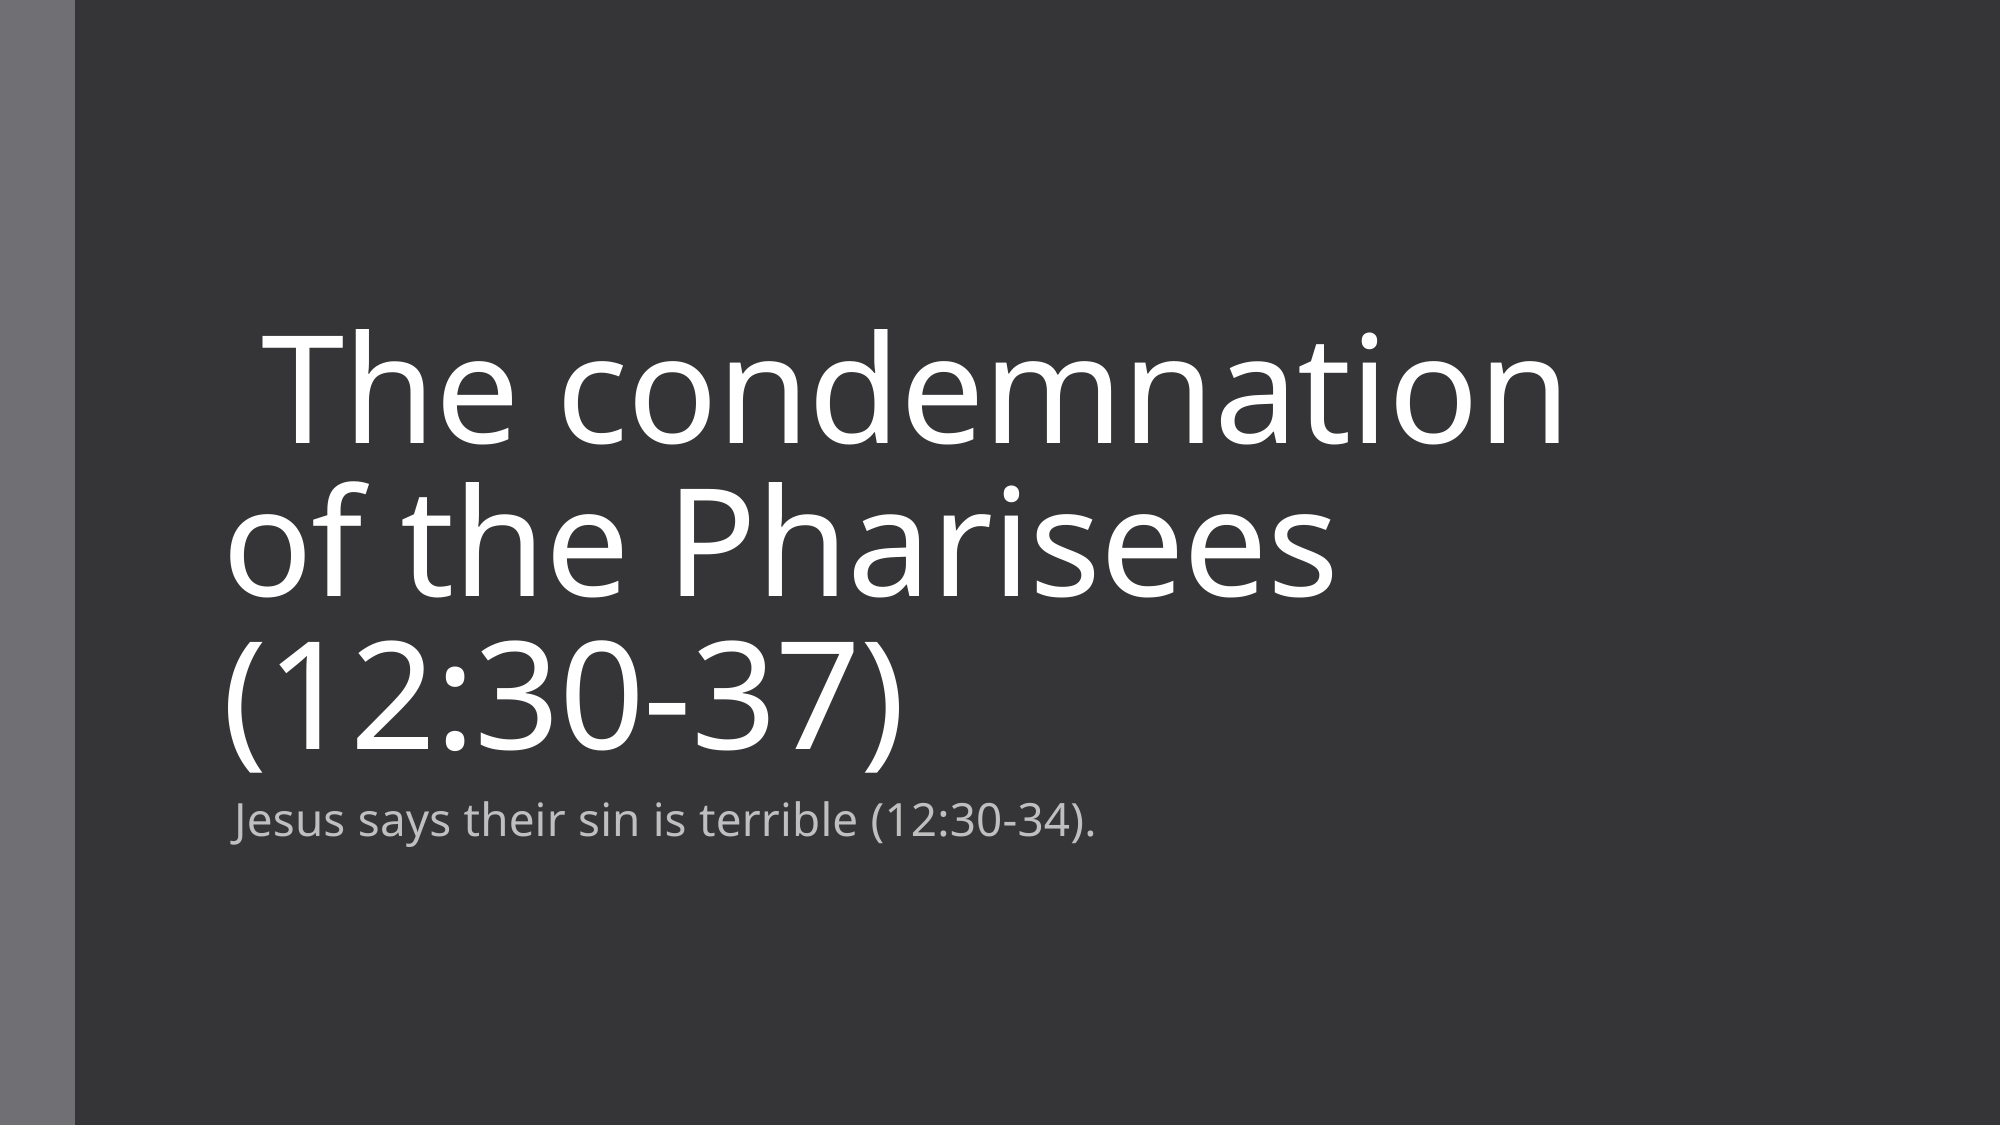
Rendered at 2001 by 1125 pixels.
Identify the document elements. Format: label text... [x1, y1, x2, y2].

subtitle Jesus says their sin is terrible (12:30-34). [206, 787, 1752, 1066]
title The condemnation of the Pharisees (12:30-37) [206, 124, 1752, 787]
